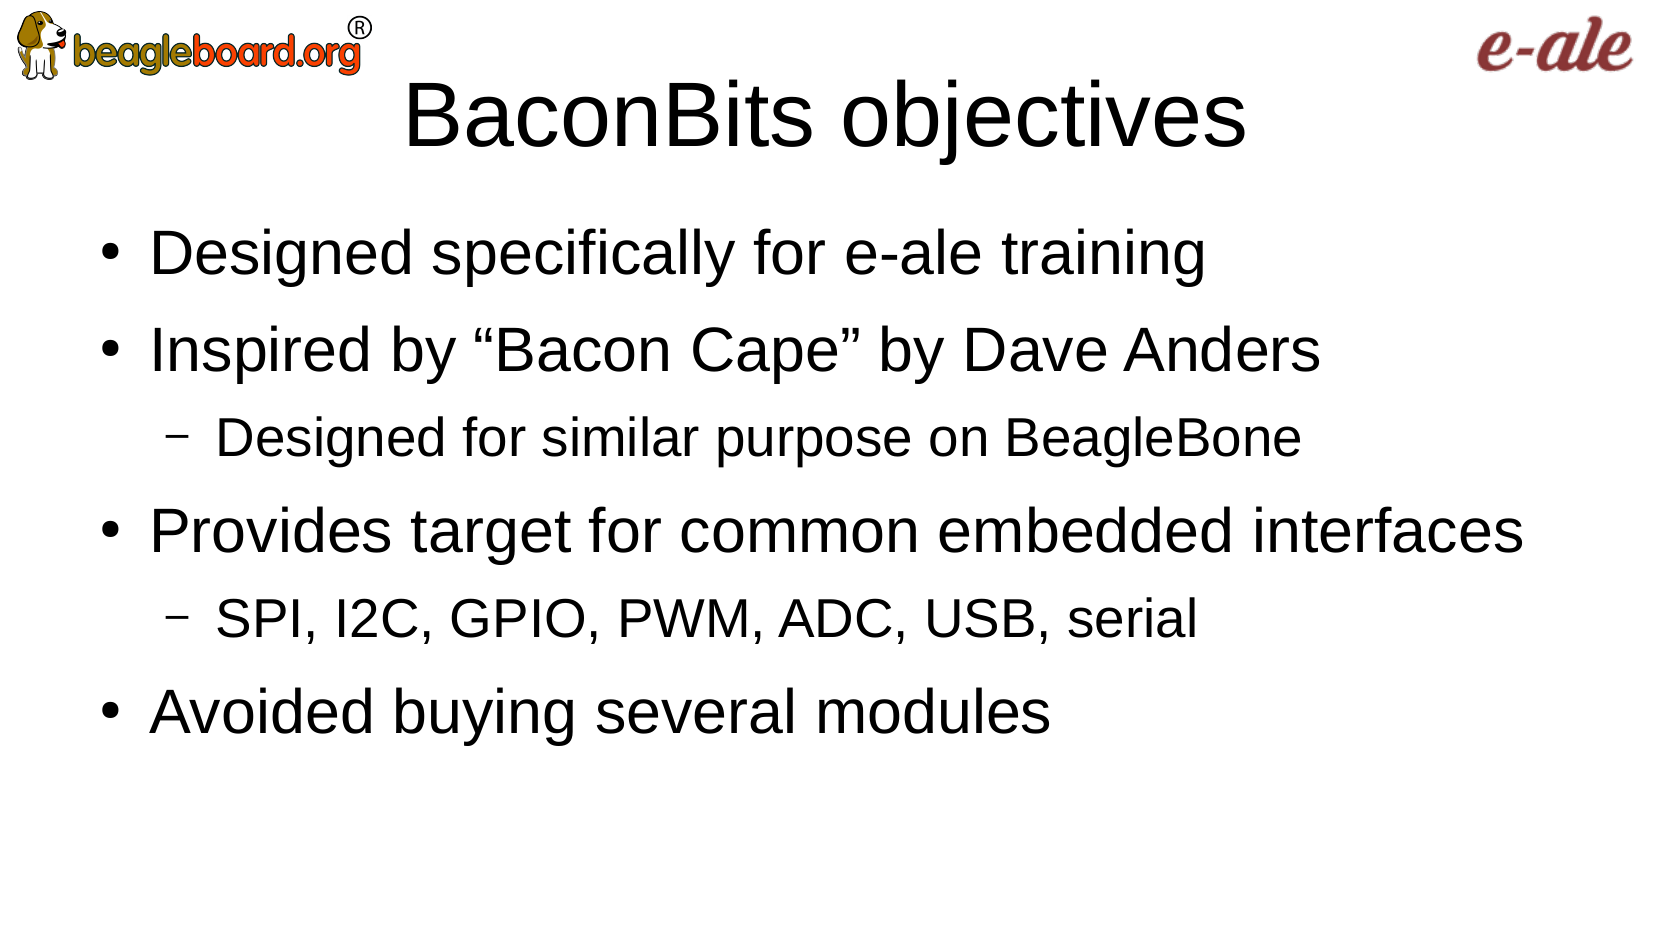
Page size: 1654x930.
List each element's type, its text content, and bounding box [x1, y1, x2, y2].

picture [1475, 14, 1636, 74]
title BaconBits objectives [82, 37, 1571, 193]
picture [17, 11, 372, 80]
list Designed specifically for e-ale training Inspired by “Bacon Cape” by Dave Anders Designed for similar purpose on BeagleBone Provides target for common embedded interfaces SPI, I2C, GPIO, PWM, ADC, USB, serial Avoided buying several modules [82, 217, 1571, 757]
